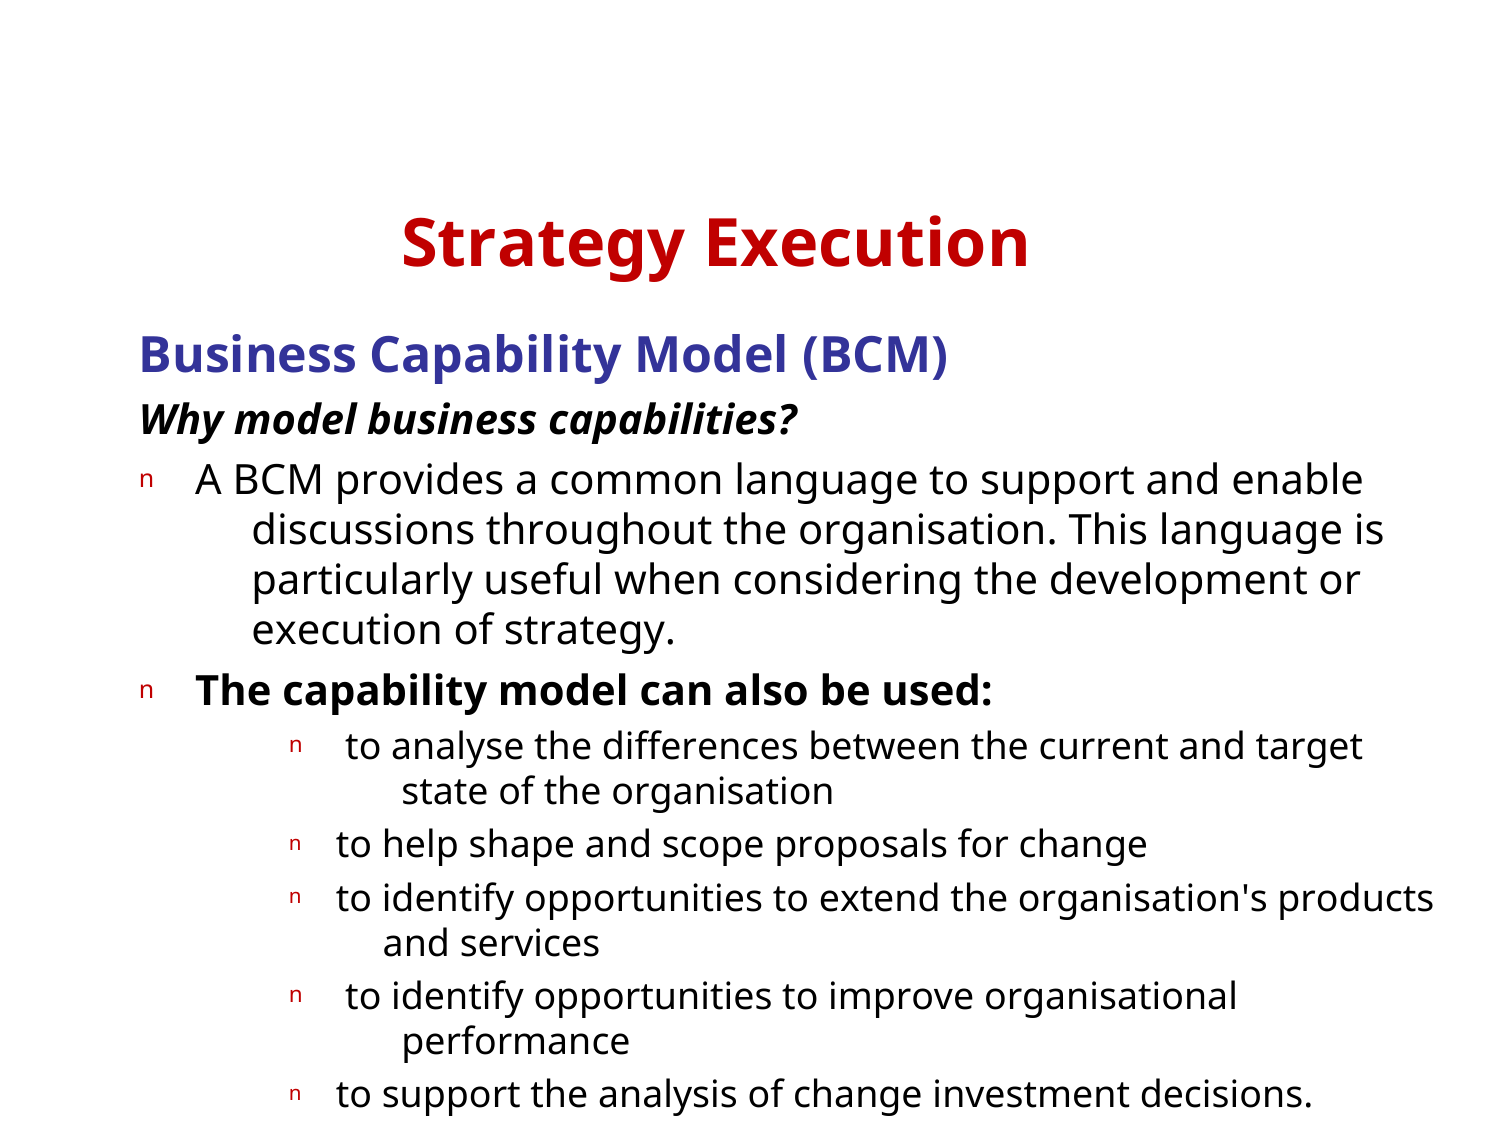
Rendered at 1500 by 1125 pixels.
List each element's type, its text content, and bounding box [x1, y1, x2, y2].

title Strategy Execution [145, 90, 1288, 288]
list Business Capability Model (BCM) Why model business capabilities? A BCM provides a common language to support and enable discussions throughout the organisation. This language is particularly useful when considering the development or execution of strategy. The capability model can also be used: to analyse the differences between the current and target state of the organisation to help shape and scope proposals for change to identify opportunities to extend the organisation's products and services to identify opportunities to improve organisational performance to support the analysis of change investment decisions. [123, 314, 1454, 1125]
